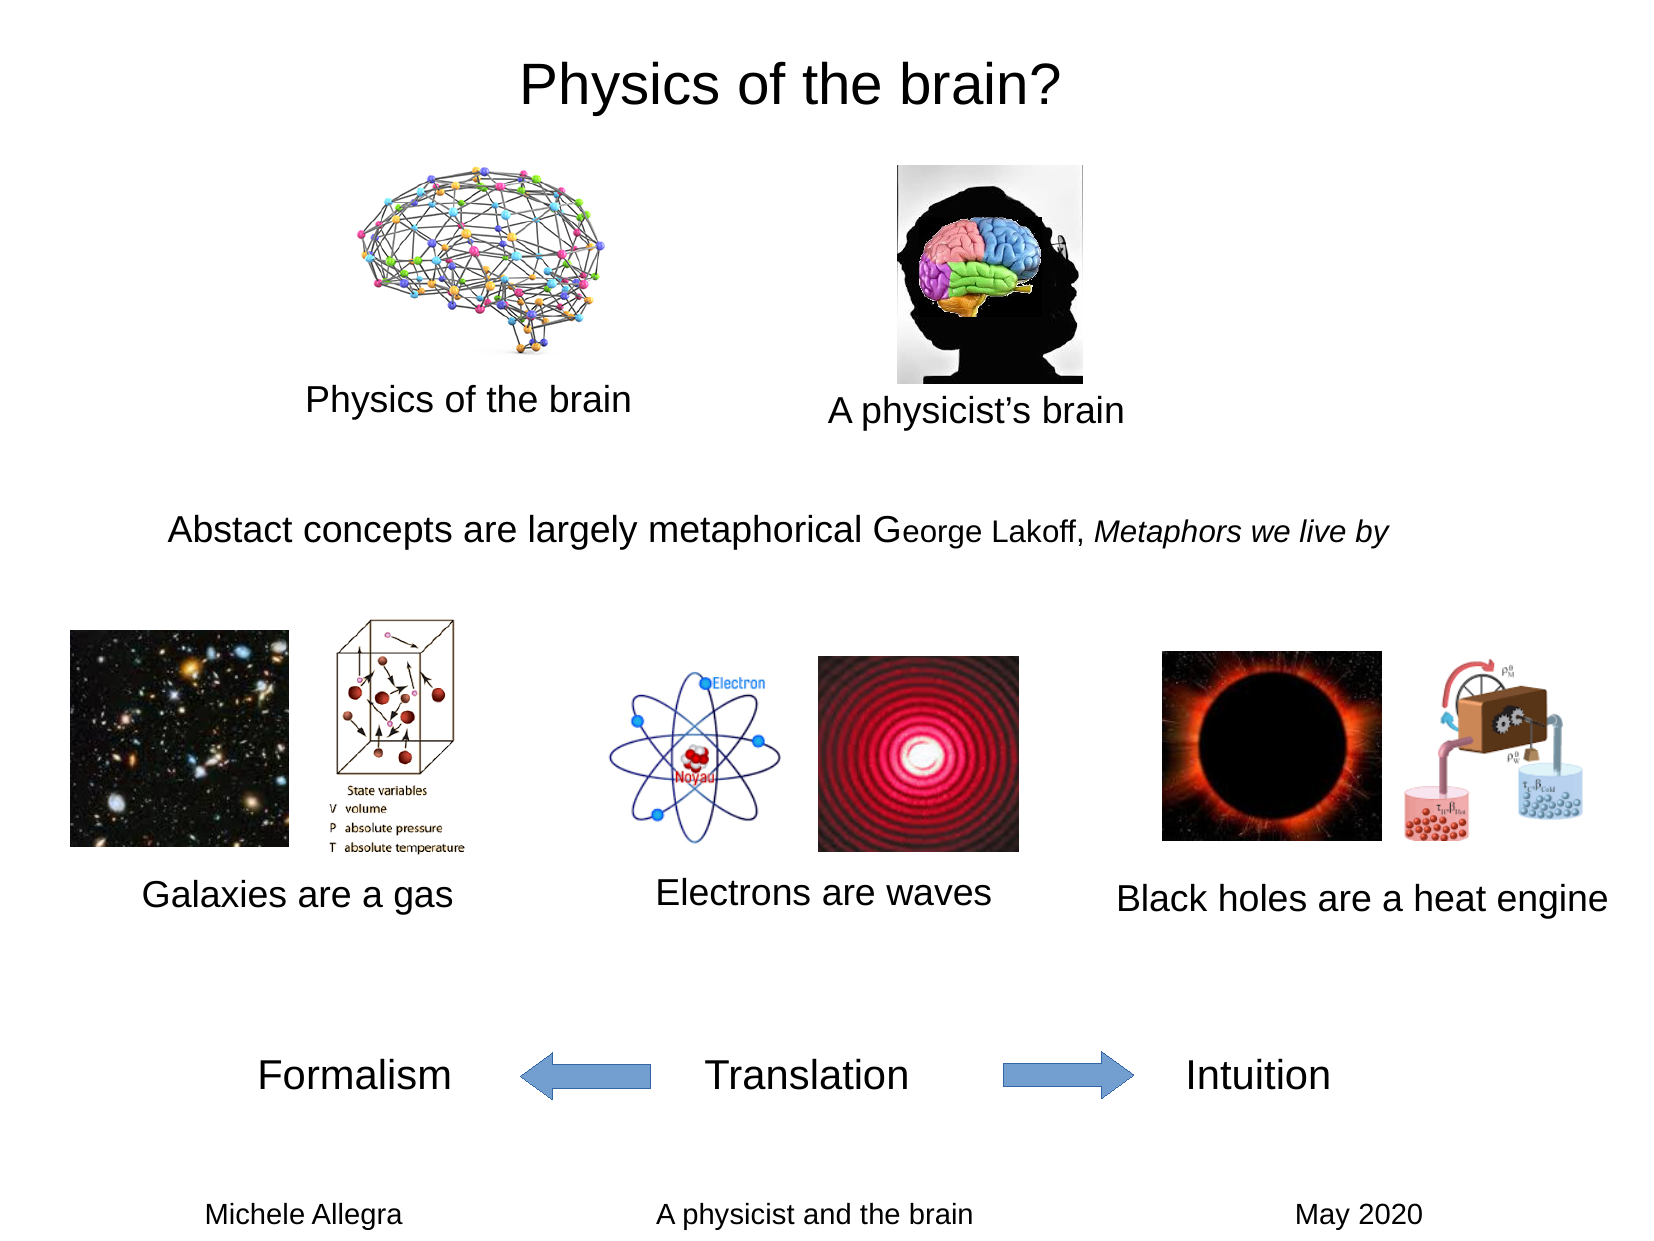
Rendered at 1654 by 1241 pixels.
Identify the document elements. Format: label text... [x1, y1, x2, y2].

text_box Formalism Translation Intuition [6, 992, 1548, 1158]
text_box Black holes are a heat engine [938, 856, 1648, 941]
title Physics of the brain? [165, 32, 1418, 136]
picture [1162, 651, 1382, 842]
text_box Physics of the brain [269, 370, 668, 497]
text_box Abstact concepts are largely metaphorical George Lakoff, Metaphors we live by [116, 500, 1441, 597]
text_box [520, 1052, 651, 1100]
text_box A physicist’s brain [777, 382, 1176, 509]
text_box Electrons are waves [478, 850, 1010, 935]
title Michele Allegra A physicist and the brain May 2020 [70, 1176, 1560, 1241]
picture [818, 656, 1019, 852]
picture [291, 165, 670, 355]
text_box Galaxies are a gas [0, 852, 479, 937]
picture [315, 611, 475, 852]
text_box [1003, 1051, 1134, 1099]
picture [897, 165, 1083, 382]
picture [70, 630, 289, 847]
picture [1387, 658, 1592, 842]
picture [600, 657, 790, 850]
